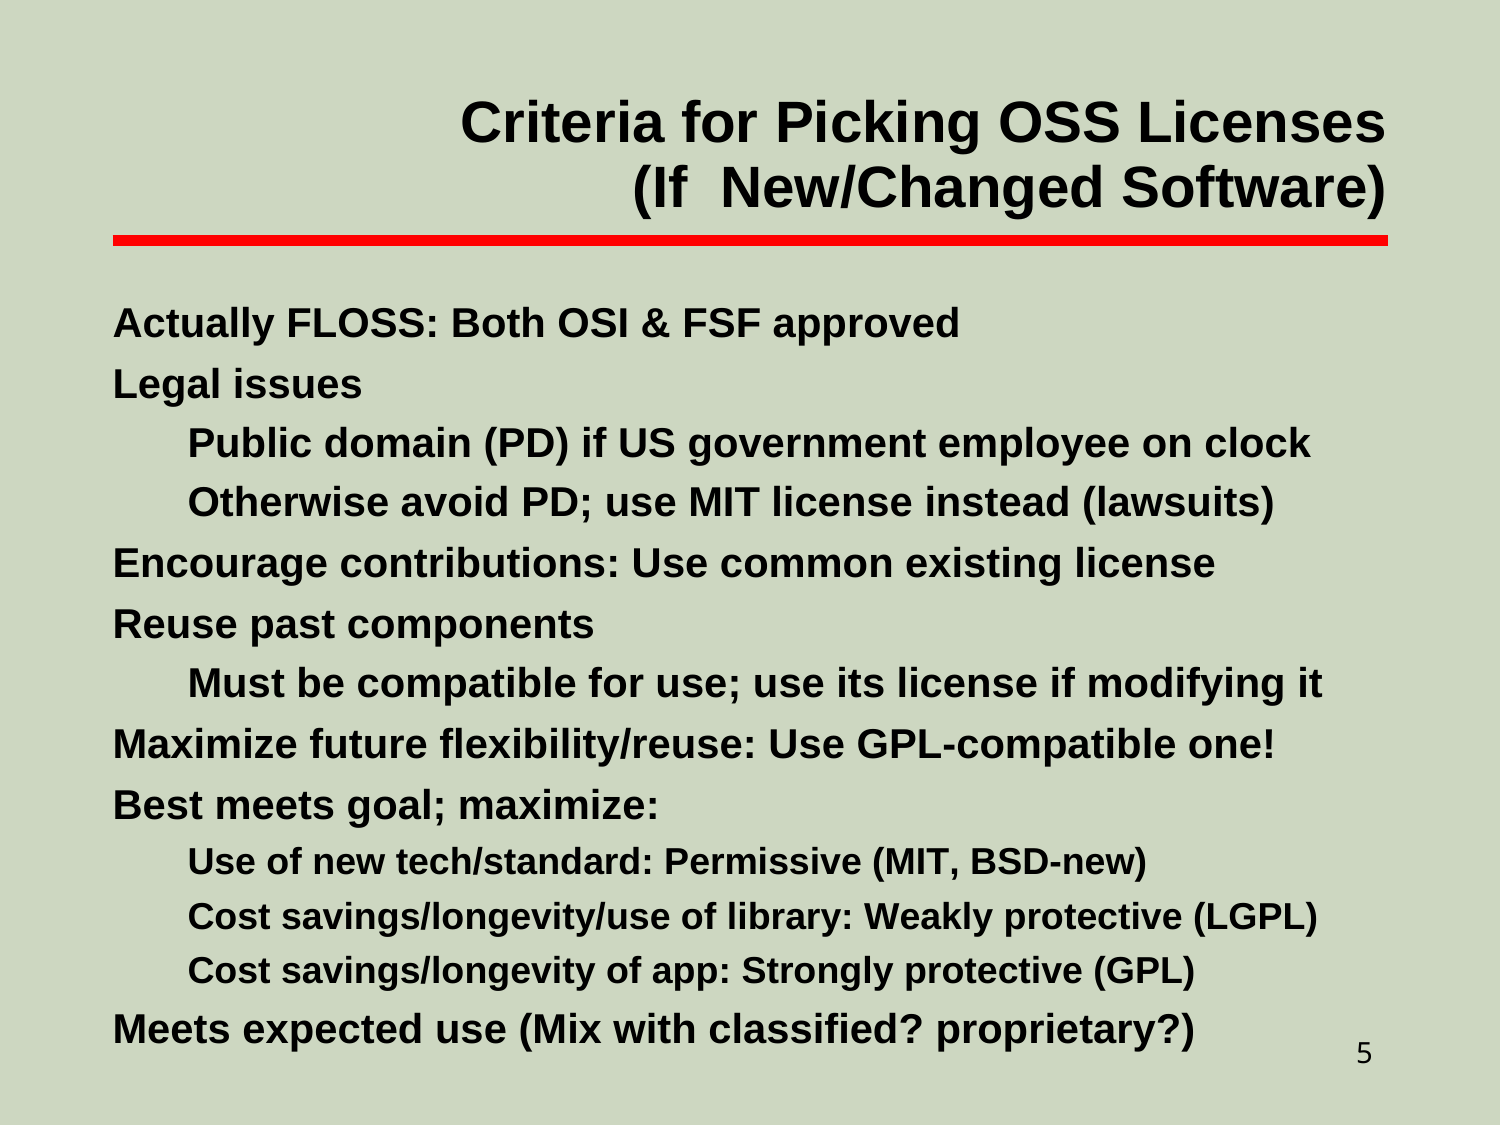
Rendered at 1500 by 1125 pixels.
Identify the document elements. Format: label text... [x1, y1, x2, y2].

list Actually FLOSS: Both OSI & FSF approved Legal issues Public domain (PD) if US government employee on clock Otherwise avoid PD; use MIT license instead (lawsuits) Encourage contributions: Use common existing license Reuse past components Must be compatible for use; use its license if modifying it Maximize future flexibility/reuse: Use GPL-compatible one! Best meets goal; maximize: Use of new tech/standard: Permissive (MIT, BSD-new) Cost savings/longevity/use of library: Weakly protective (LGPL) Cost savings/longevity of app: Strongly protective (GPL) Meets expected use (Mix with classified? proprietary?) [112, 299, 1388, 1098]
title Criteria for Picking OSS Licenses (If New/Changed Software) [337, 85, 1388, 224]
